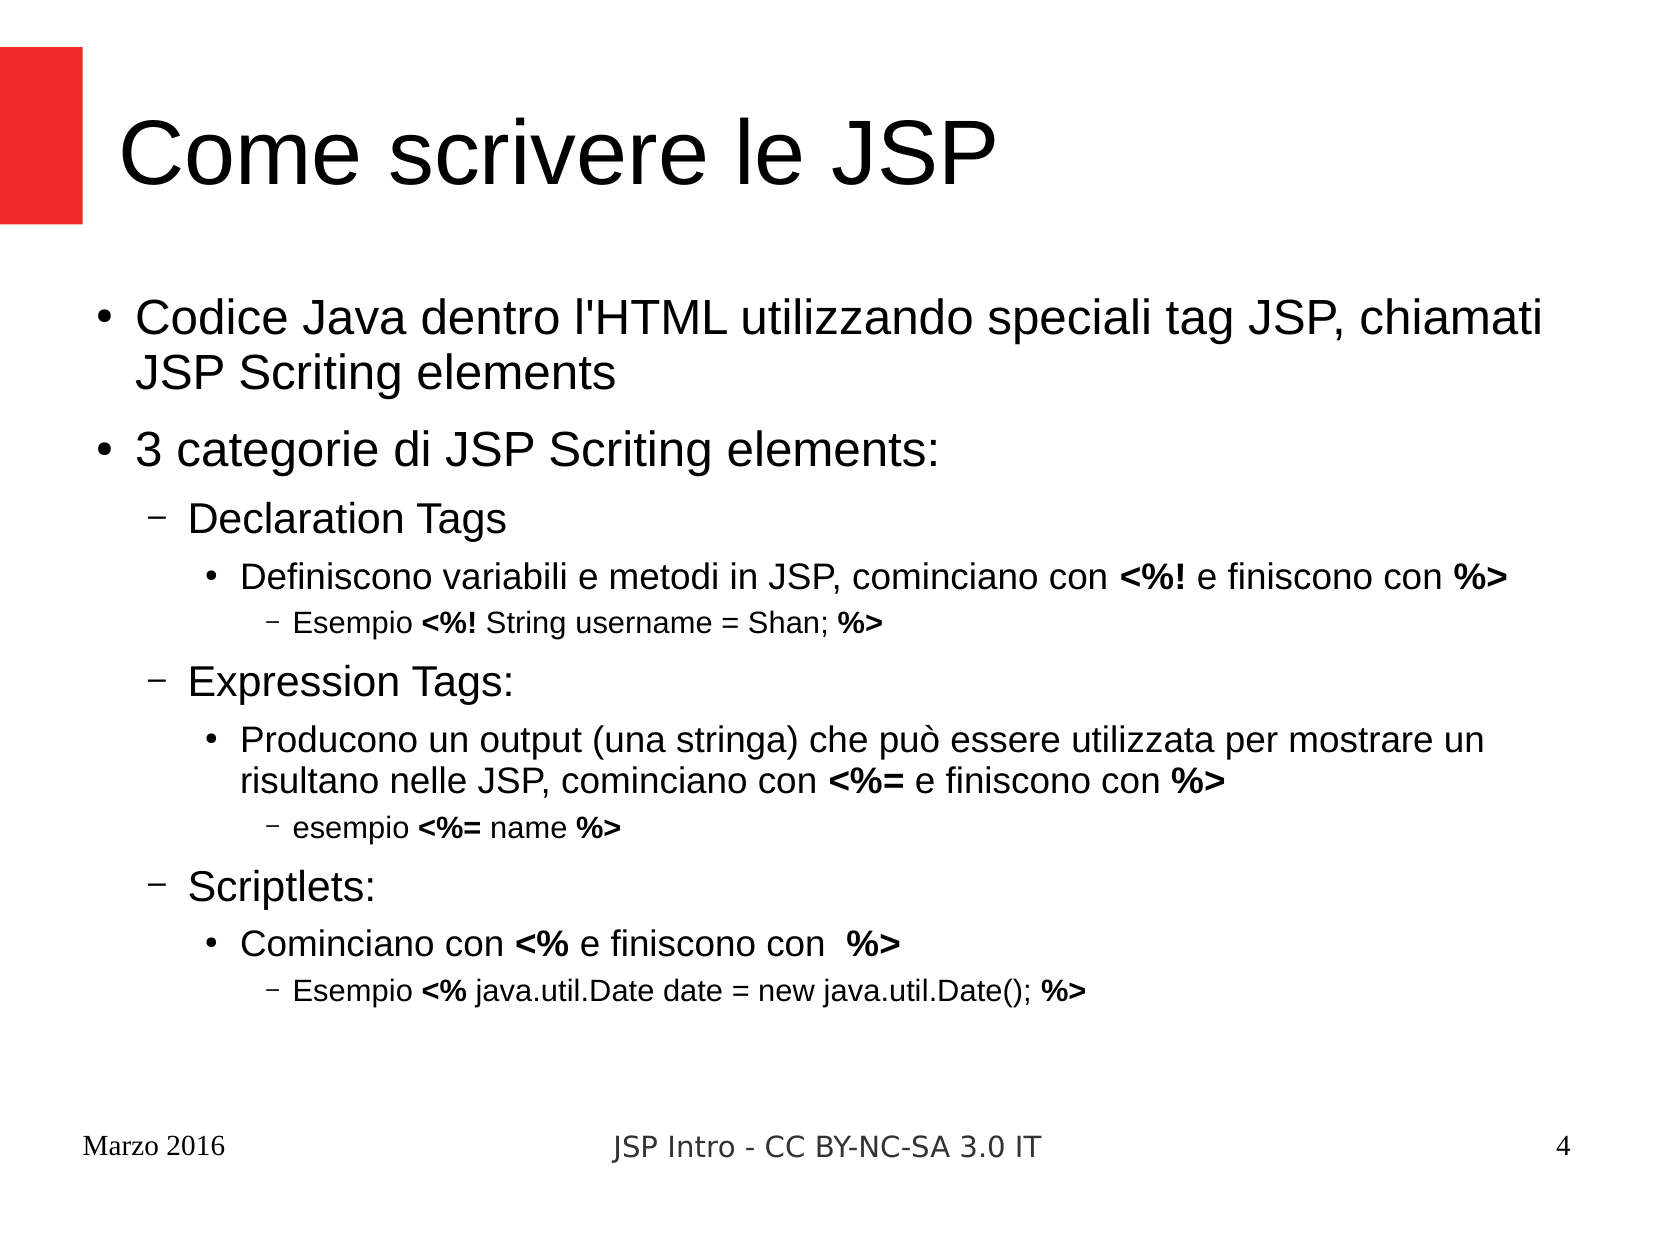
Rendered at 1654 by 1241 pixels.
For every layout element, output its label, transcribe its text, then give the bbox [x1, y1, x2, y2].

title Come scrivere le JSP [118, 49, 1607, 257]
list Codice Java dentro l'HTML utilizzando speciali tag JSP, chiamati JSP Scriting elements 3 categorie di JSP Scriting elements: Declaration Tags Definiscono variabili e metodi in JSP, cominciano con <%! e finiscono con %> Esempio <%! String username = Shan; %> Expression Tags: Producono un output (una stringa) che può essere utilizzata per mostrare un risultano nelle JSP, cominciano con <%= e finiscono con %> esempio <%= name %> Scriptlets: Cominciano con <% e finiscono con %> Esempio <% java.util.Date date = new java.util.Date(); %> [82, 290, 1571, 1010]
